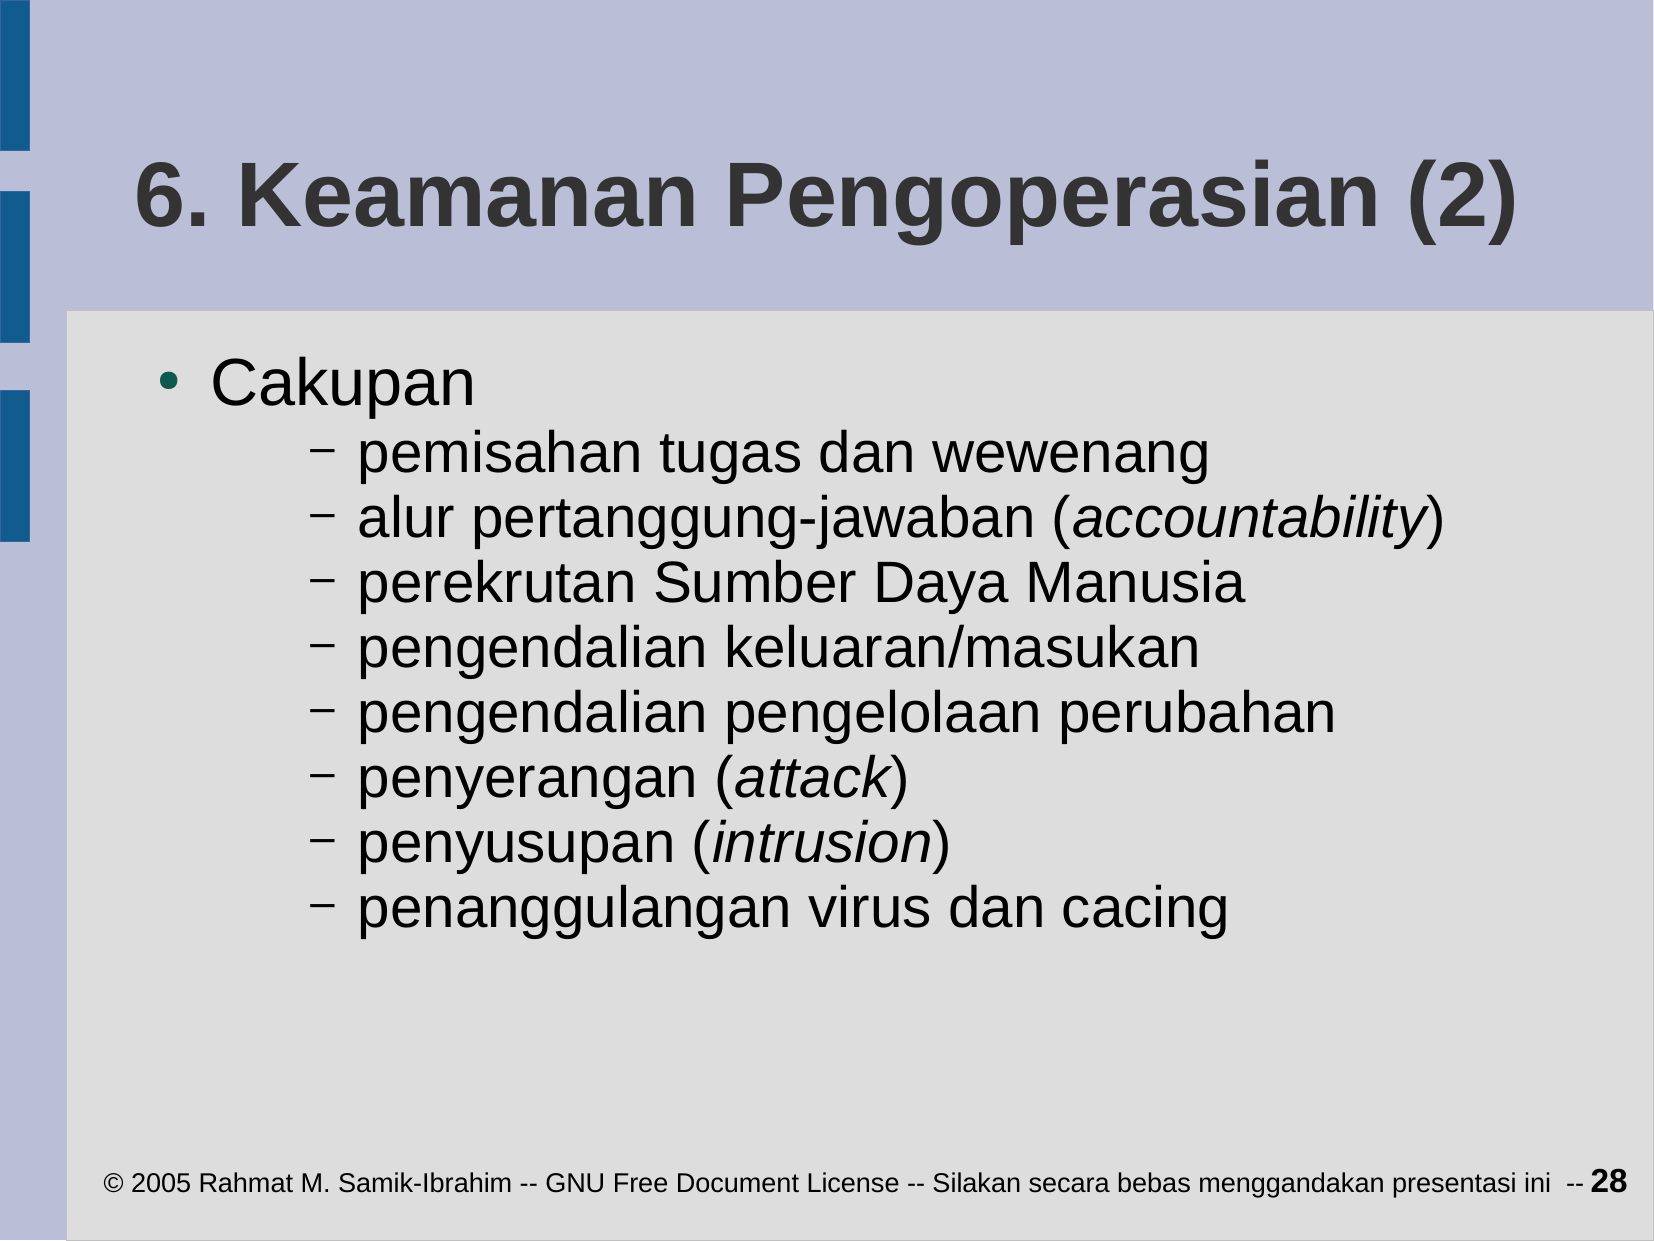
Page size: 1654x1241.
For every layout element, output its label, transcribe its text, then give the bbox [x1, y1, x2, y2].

list Cakupan pemisahan tugas dan wewenang alur pertanggung-jawaban (accountability) perekrutan Sumber Daya Manusia pengendalian keluaran/masukan pengendalian pengelolaan perubahan penyerangan (attack) penyusupan (intrusion) penanggulangan virus dan cacing [121, 344, 1534, 1127]
title 6. Keamanan Pengoperasian (2) [121, 91, 1534, 299]
